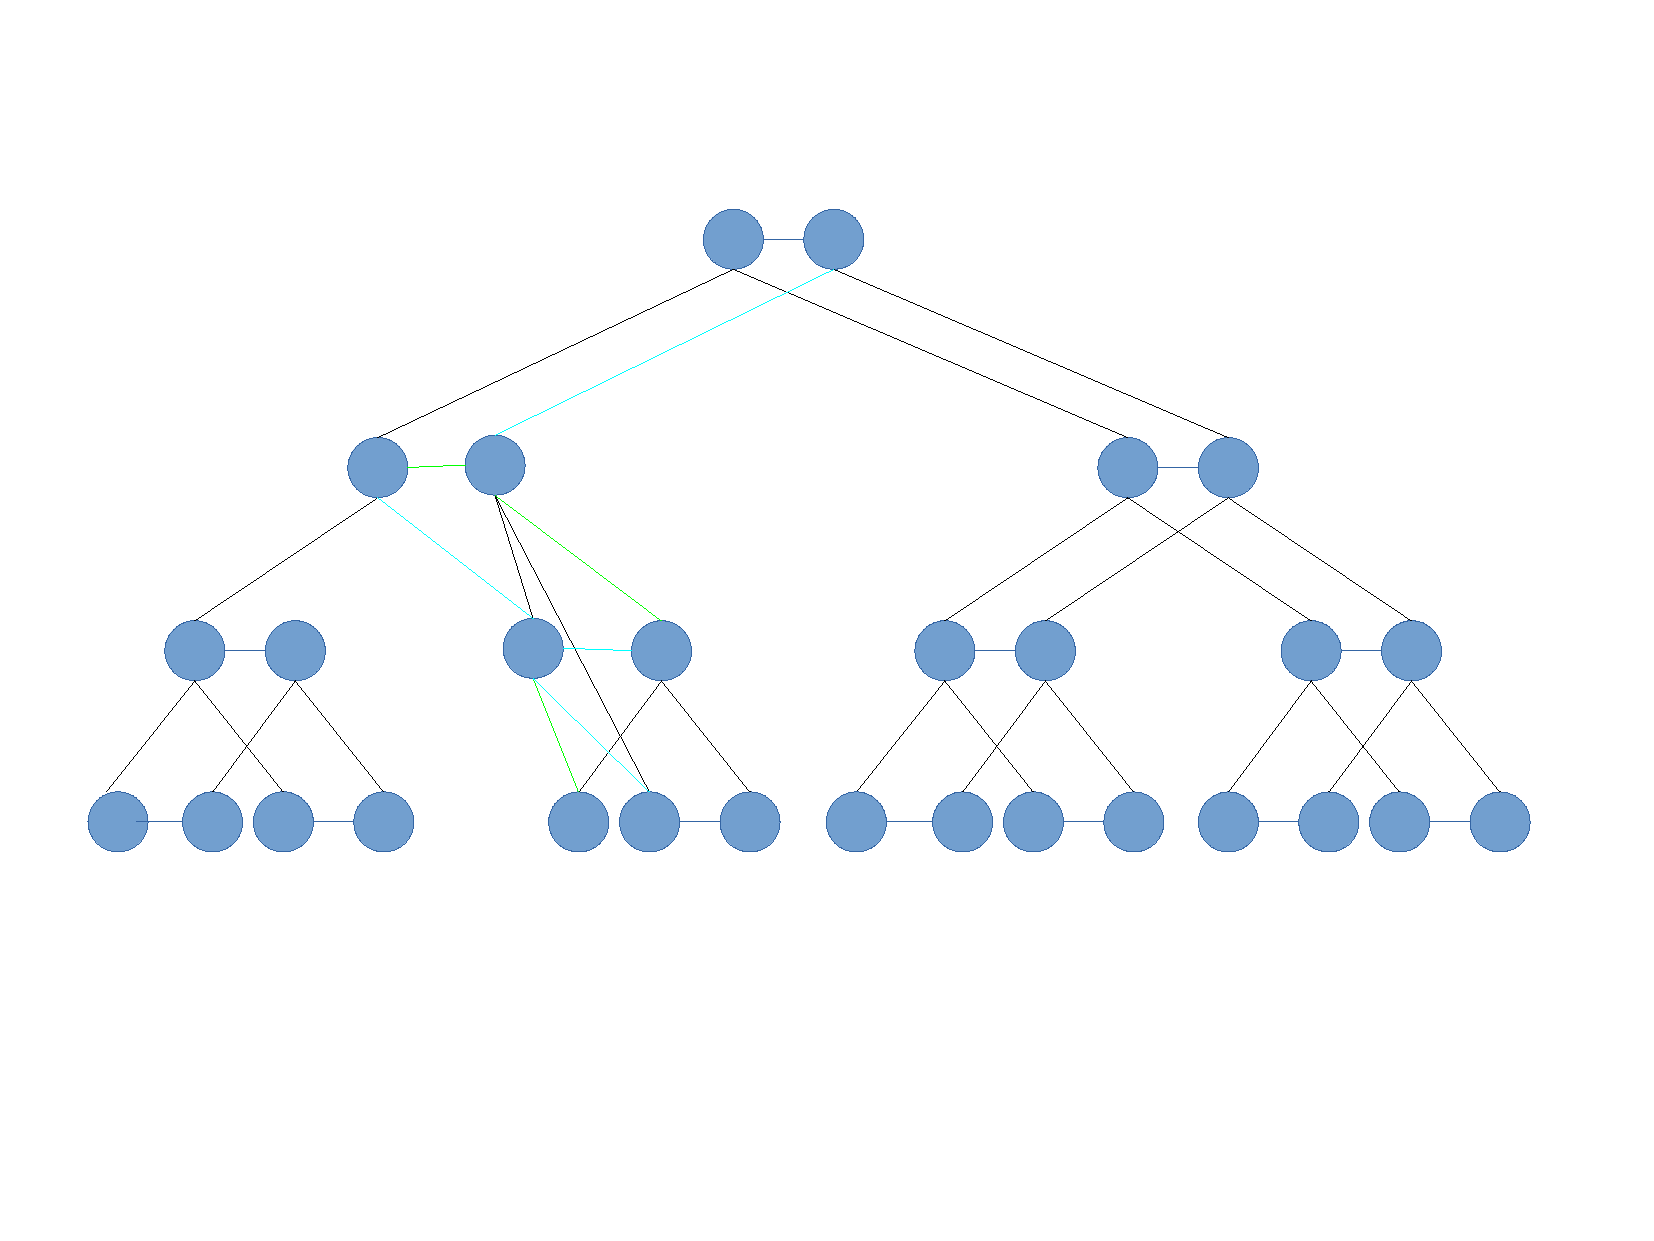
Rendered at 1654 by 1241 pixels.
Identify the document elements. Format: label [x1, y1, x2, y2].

text_box [1298, 791, 1359, 852]
text_box [182, 791, 243, 852]
text_box [1369, 791, 1430, 852]
text_box [619, 791, 680, 852]
text_box [465, 435, 526, 496]
text_box [87, 791, 149, 852]
text_box [1470, 791, 1531, 852]
text_box [803, 209, 864, 270]
text_box [1381, 620, 1442, 681]
text_box [503, 618, 564, 679]
text_box [353, 791, 414, 852]
text_box [1097, 437, 1158, 498]
text_box [253, 791, 314, 852]
text_box [265, 620, 326, 681]
text_box [826, 791, 887, 852]
text_box [1015, 620, 1076, 681]
text_box [720, 791, 781, 852]
text_box [914, 620, 975, 681]
text_box [164, 620, 225, 681]
text_box [631, 620, 692, 681]
text_box [548, 791, 609, 852]
text_box [347, 437, 408, 498]
text_box [1198, 437, 1259, 498]
text_box [1003, 791, 1064, 852]
text_box [703, 209, 764, 270]
text_box [1281, 620, 1342, 681]
text_box [932, 791, 993, 852]
text_box [1198, 791, 1259, 852]
text_box [1103, 791, 1164, 852]
